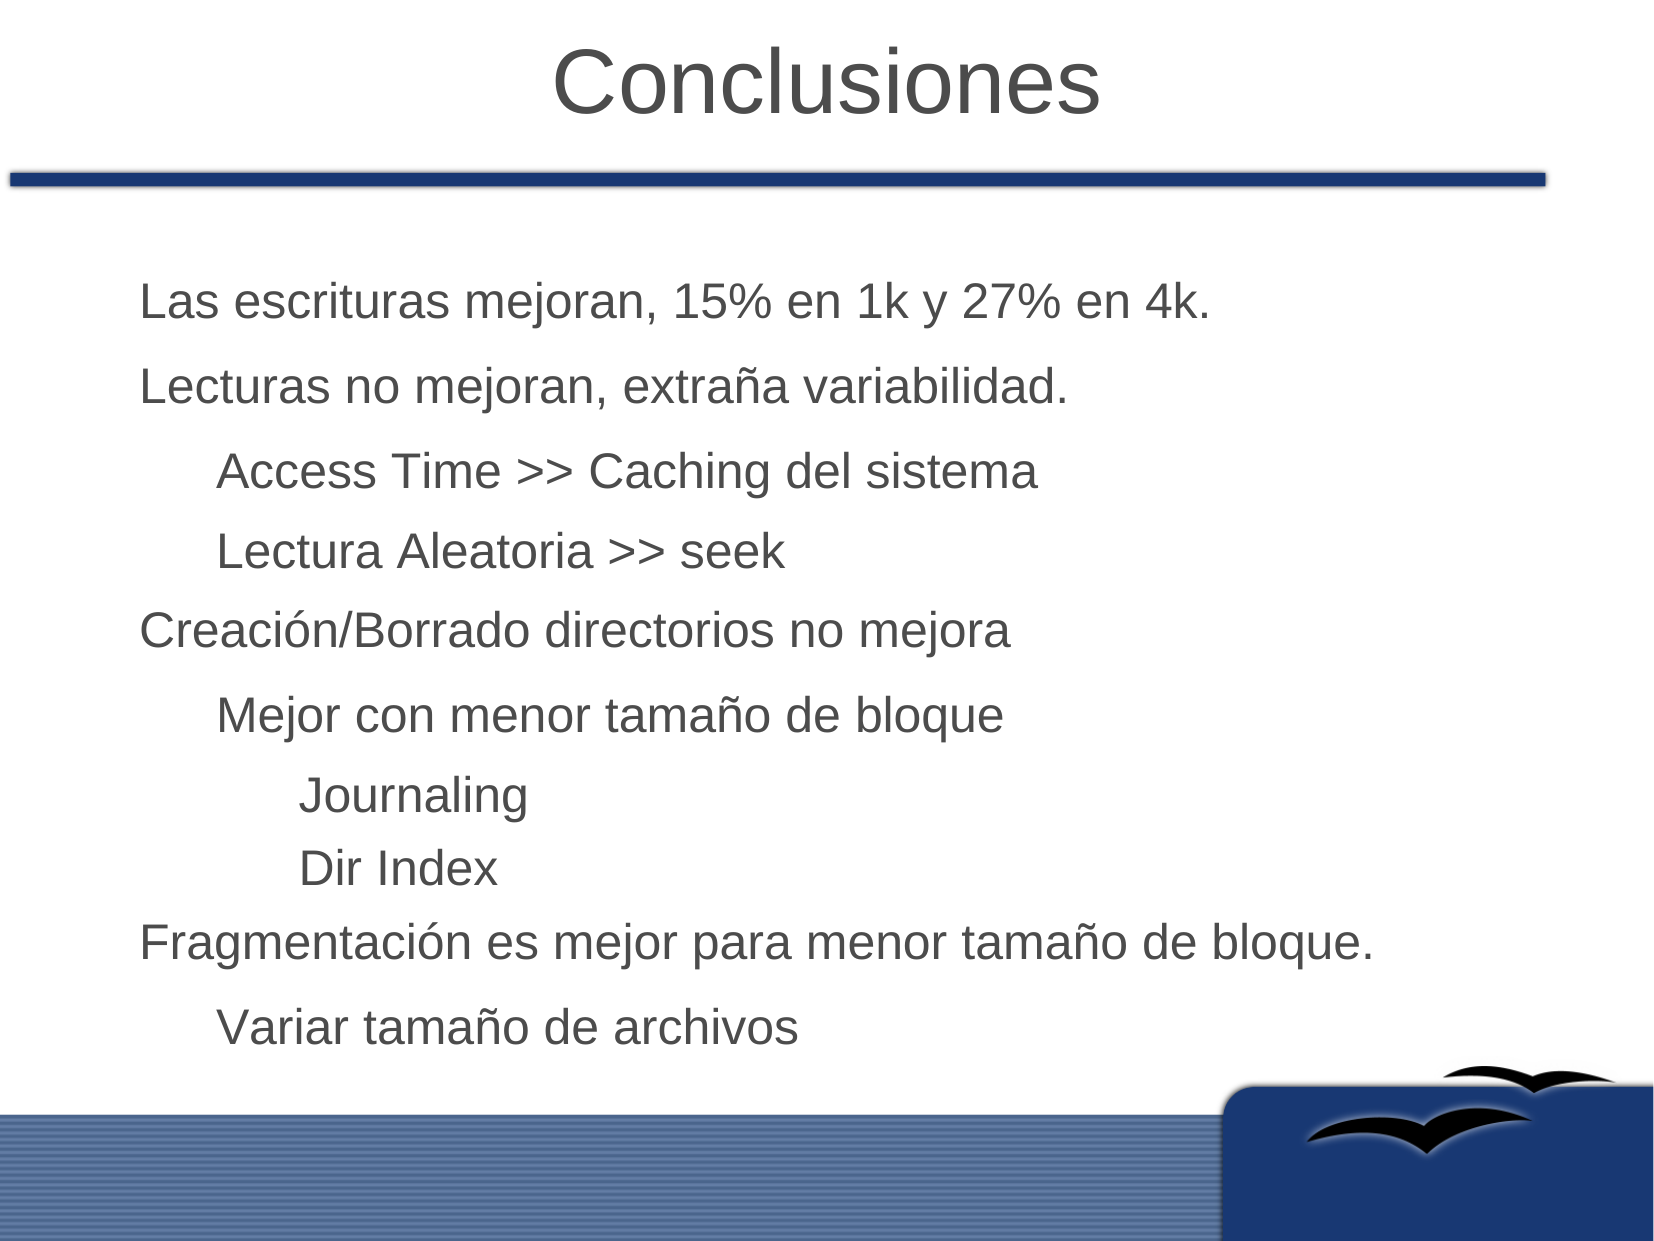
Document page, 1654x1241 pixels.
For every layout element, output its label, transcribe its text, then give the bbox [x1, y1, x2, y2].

title Conclusiones [121, 0, 1534, 164]
list Las escrituras mejoran, 15% en 1k y 27% en 4k. Lecturas no mejoran, extraña variabilidad. Access Time >> Caching del sistema Lectura Aleatoria >> seek Creación/Borrado directorios no mejora Mejor con menor tamaño de bloque Journaling Dir Index Fragmentación es mejor para menor tamaño de bloque. Variar tamaño de archivos [121, 273, 1534, 1056]
picture [0, 0, 1654, 1241]
